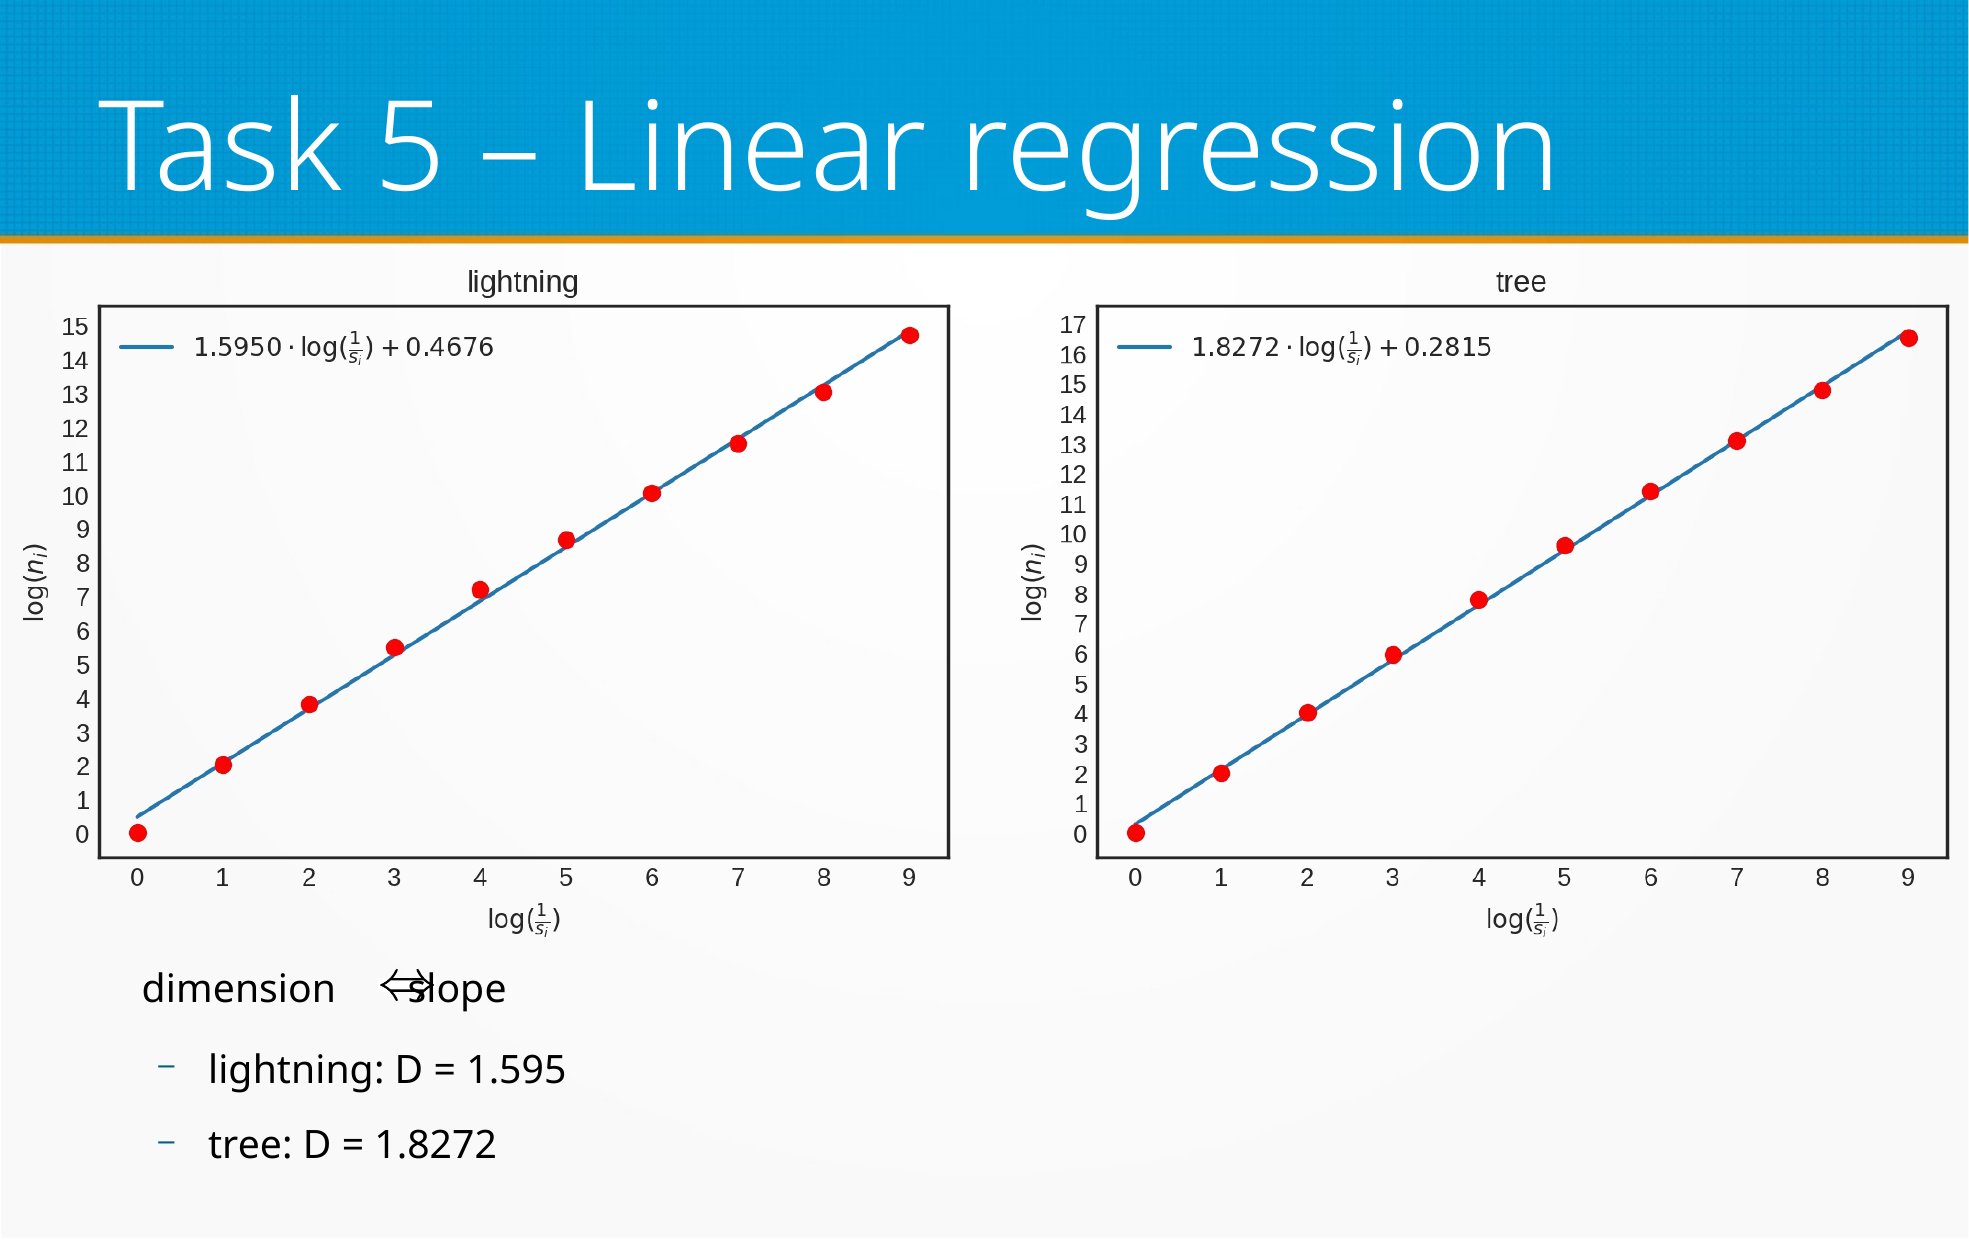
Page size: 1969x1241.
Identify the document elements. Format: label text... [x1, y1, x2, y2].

title Task 5 – Linear regression [98, 19, 1870, 227]
list dimension slope lightning: D = 1.595 tree: D = 1.8272 [75, 960, 1837, 1171]
picture [0, 233, 1969, 1241]
